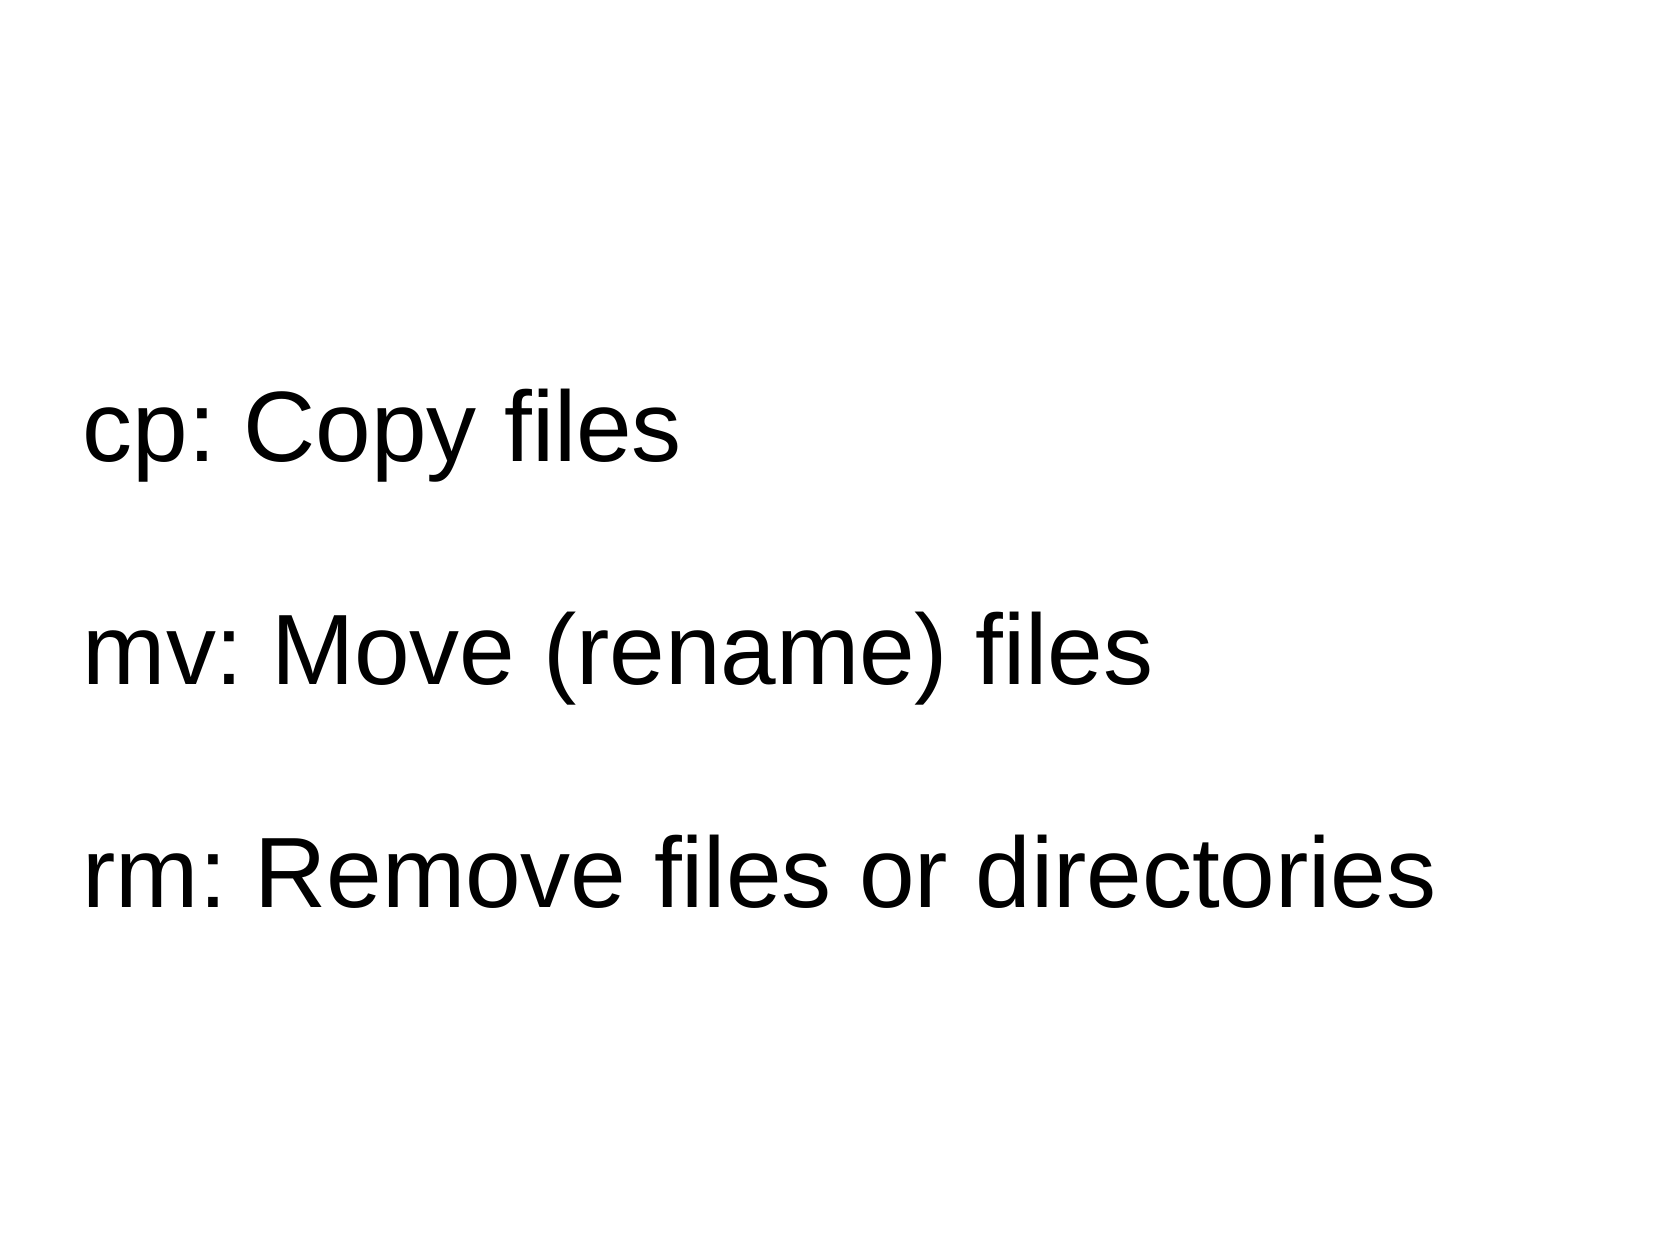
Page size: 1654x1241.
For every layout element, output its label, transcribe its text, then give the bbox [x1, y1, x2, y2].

text_box cp: Copy files mv: Move (rename) files rm: Remove files or directories [82, 290, 1538, 1010]
